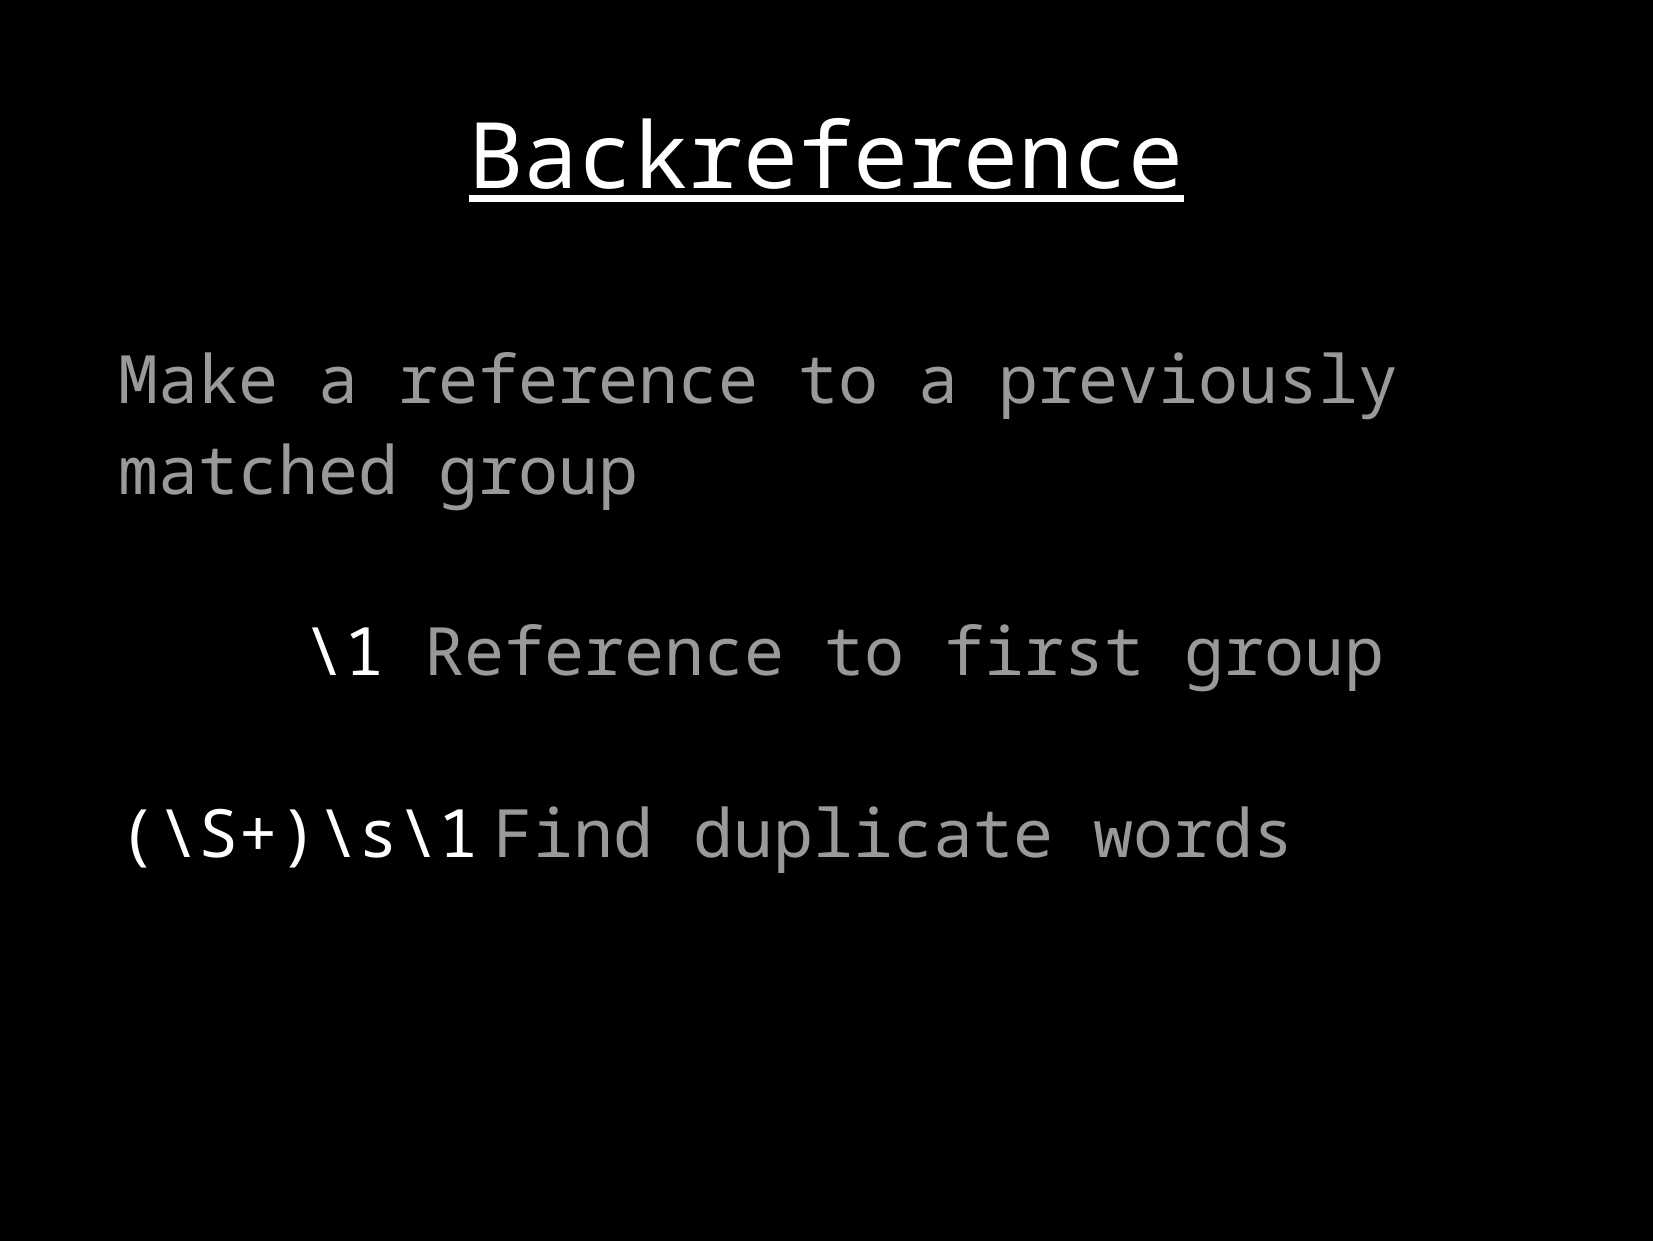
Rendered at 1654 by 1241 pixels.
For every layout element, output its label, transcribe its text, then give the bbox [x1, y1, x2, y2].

title Backreference [82, 49, 1571, 257]
subtitle Make a reference to a previously matched group \1 Reference to first group (\S+)\s\1 Find duplicate words [82, 290, 1571, 1010]
